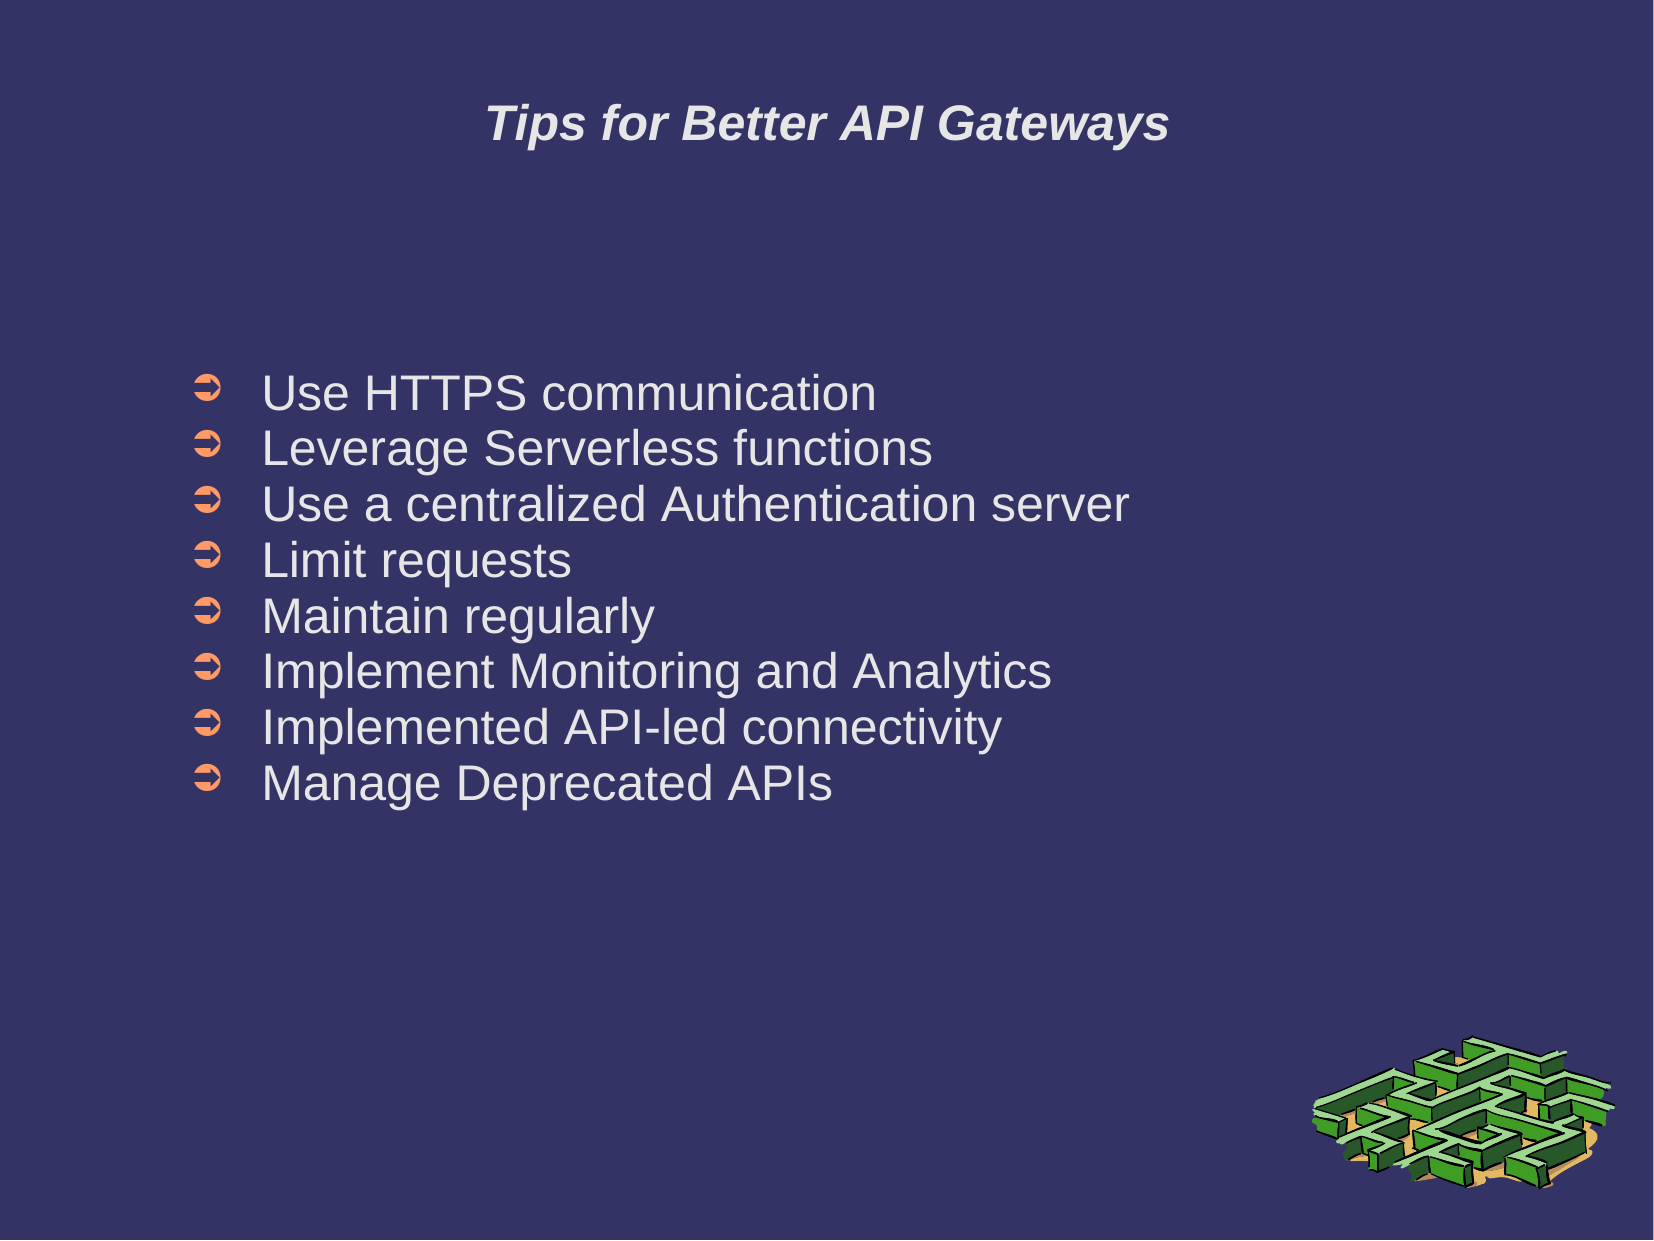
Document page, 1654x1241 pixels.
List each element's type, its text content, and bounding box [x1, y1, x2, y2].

list Use HTTPS communication Leverage Serverless functions Use a centralized Authentication server Limit requests Maintain regularly Implement Monitoring and Analytics Implemented API-led connectivity Manage Deprecated APIs [178, 364, 1570, 1147]
title Tips for Better API Gateways [121, 19, 1534, 227]
